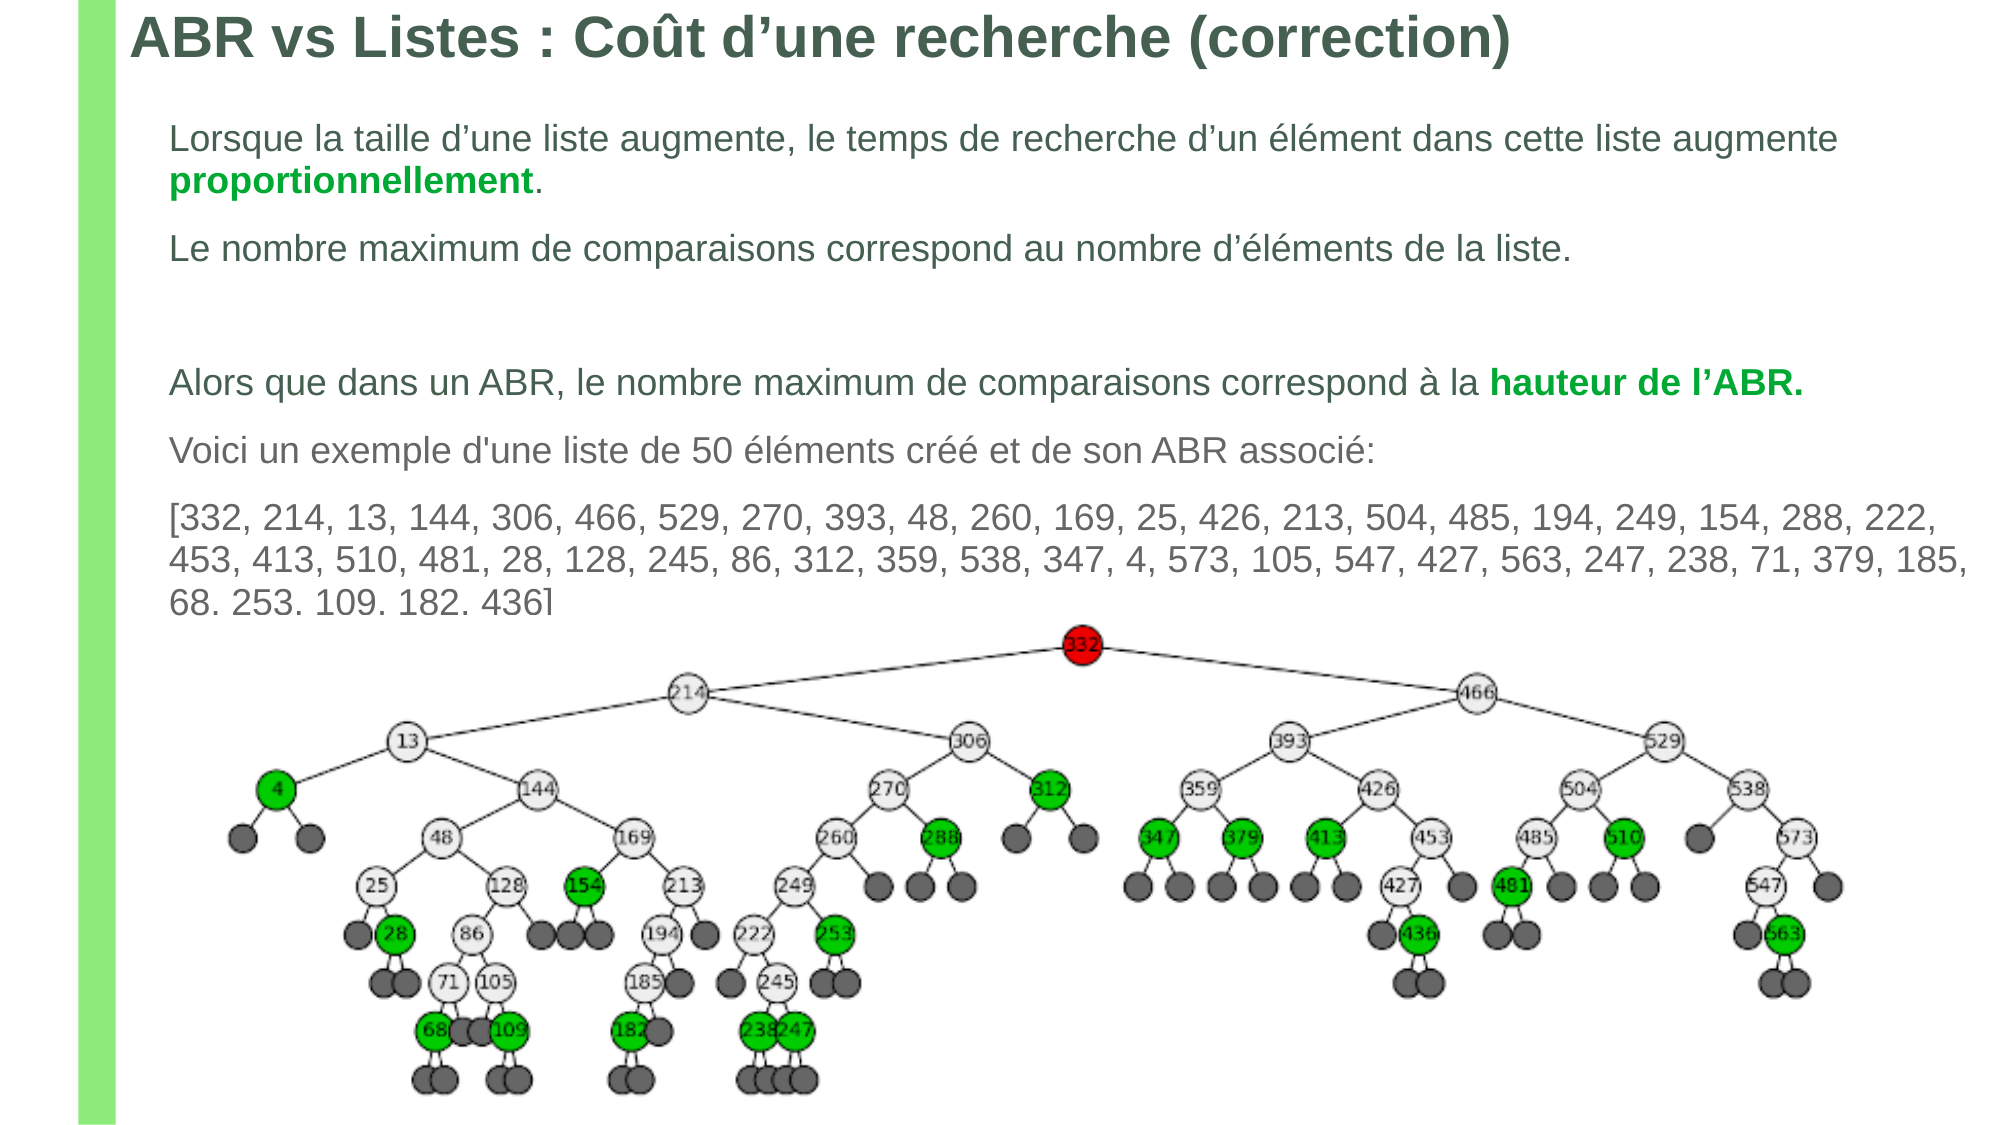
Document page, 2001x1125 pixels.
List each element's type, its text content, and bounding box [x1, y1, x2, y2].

text_box Lorsque la taille d’une liste augmente, le temps de recherche d’un élément dans cette liste augmente proportionnellement. Le nombre maximum de comparaisons correspond au nombre d’éléments de la liste. Alors que dans un ABR, le nombre maximum de comparaisons correspond à la hauteur de l’ABR. Voici un exemple d'une liste de 50 éléments créé et de son ABR associé: [332, 214, 13, 144, 306, 466, 529, 270, 393, 48, 260, 169, 25, 426, 213, 504, 485, 194, 249, 154, 288, 222, 453, 413, 510, 481, 28, 128, 245, 86, 312, 359, 538, 347, 4, 573, 105, 547, 427, 563, 247, 238, 71, 379, 185, 68, 253, 109, 182, 436] [154, 110, 2000, 1111]
text_box ABR vs Listes : Coût d’une recherche (correction) [114, 0, 2000, 106]
picture [213, 615, 1855, 1111]
